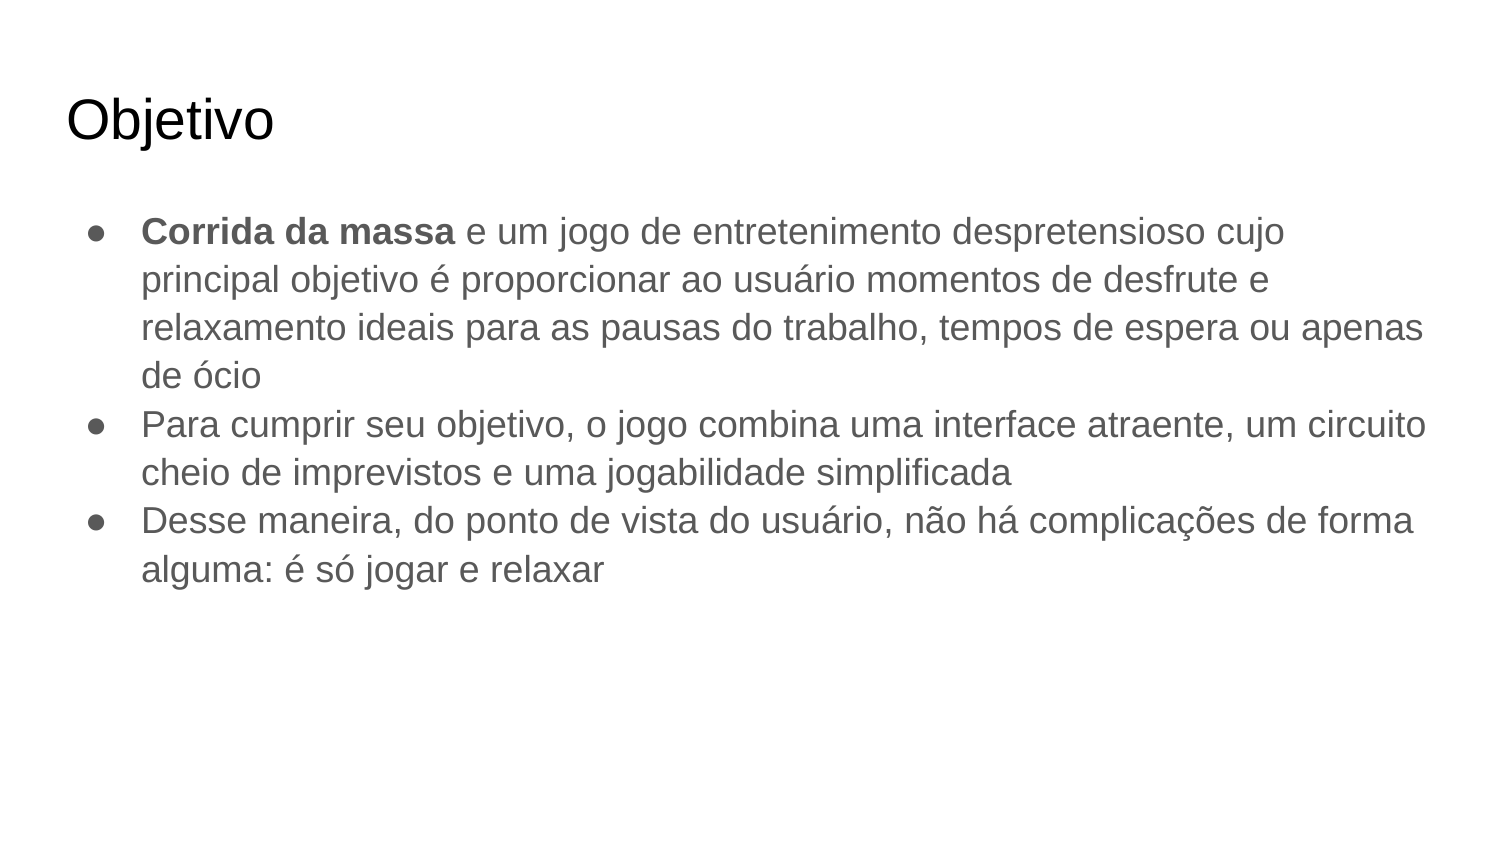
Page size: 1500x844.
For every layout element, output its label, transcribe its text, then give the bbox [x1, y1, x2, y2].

title Objetivo [51, 72, 1449, 167]
list Corrida da massa e um jogo de entretenimento despretensioso cujo principal objetivo é proporcionar ao usuário momentos de desfrute e relaxamento ideais para as pausas do trabalho, tempos de espera ou apenas de ócio Para cumprir seu objetivo, o jogo combina uma interface atraente, um circuito cheio de imprevistos e uma jogabilidade simplificada Desse maneira, do ponto de vista do usuário, não há complicações de forma alguma: é só jogar e relaxar [51, 189, 1449, 750]
